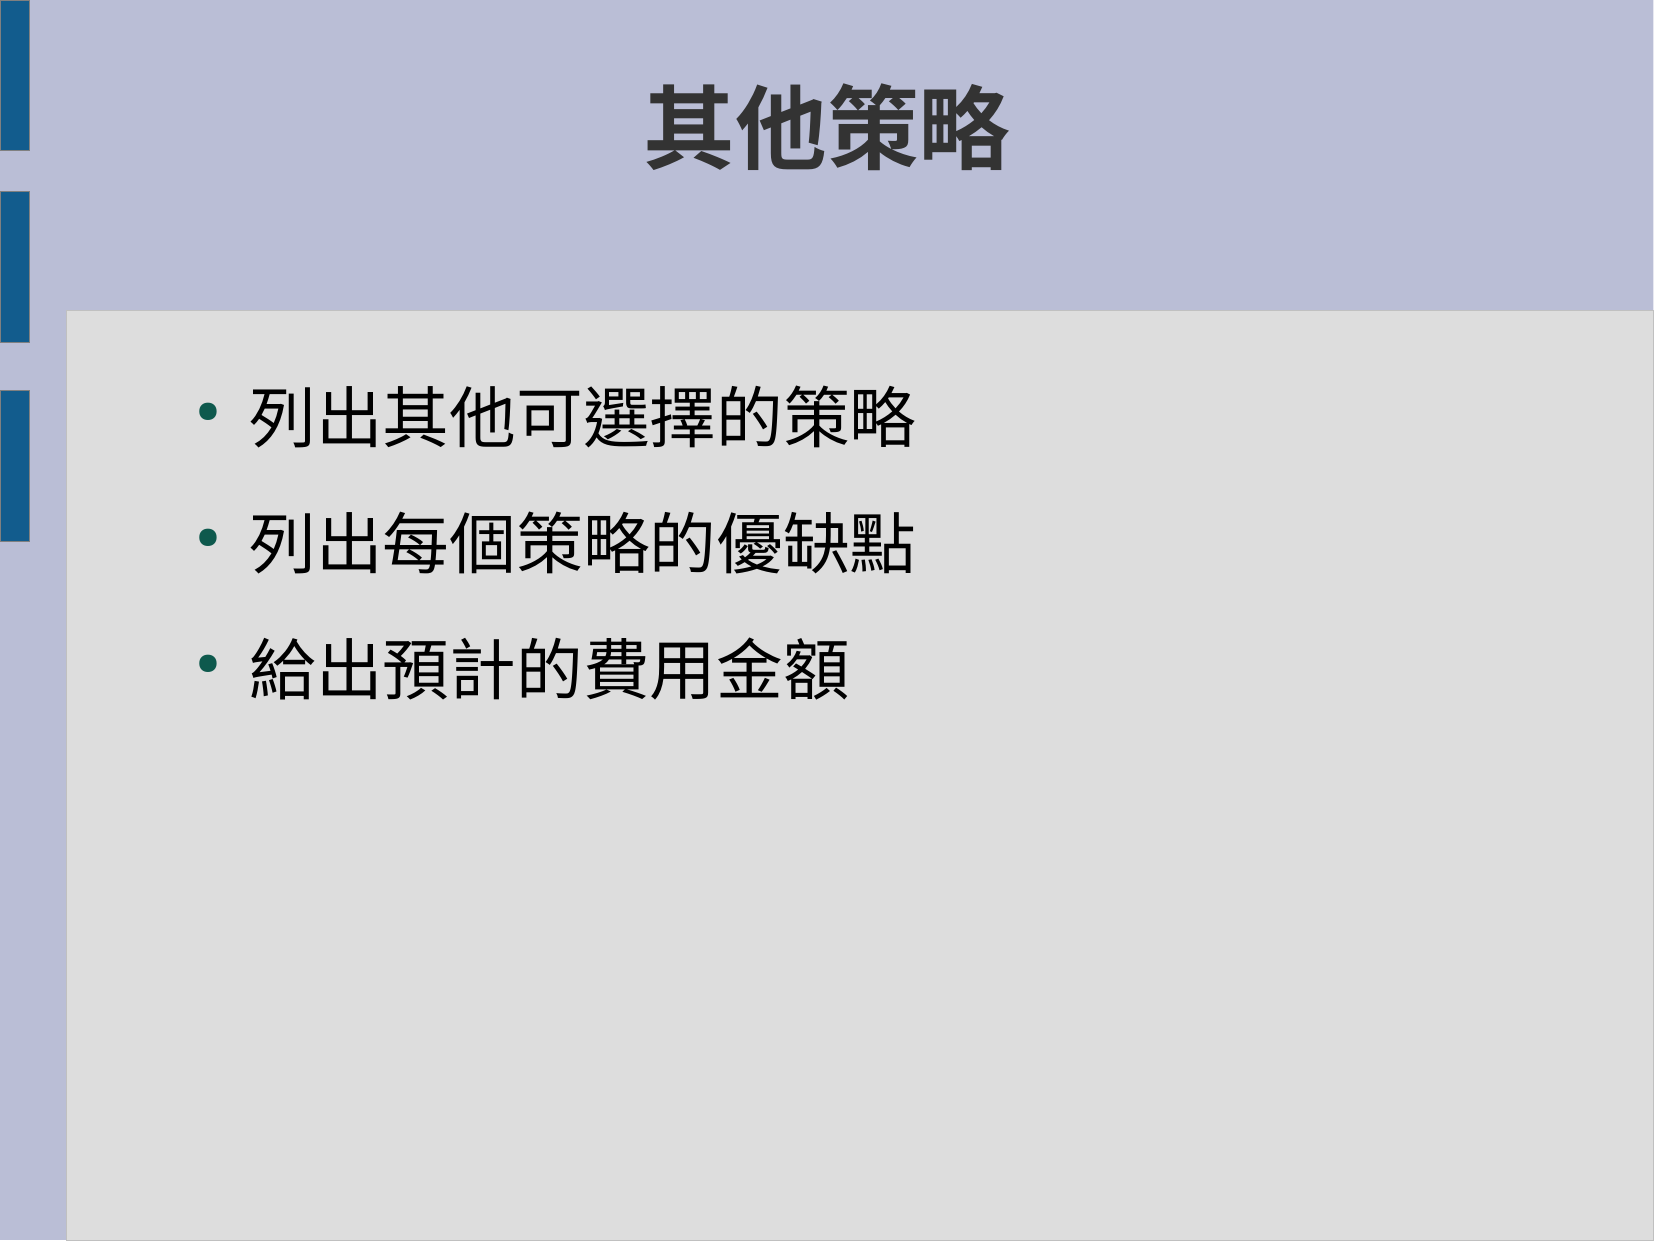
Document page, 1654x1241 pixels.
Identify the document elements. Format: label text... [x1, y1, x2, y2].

list 列出其他可選擇的策略 列出每個策略的優缺點 給出預計的費用金額 [178, 364, 1570, 1147]
title 其他策略 [121, 19, 1534, 227]
